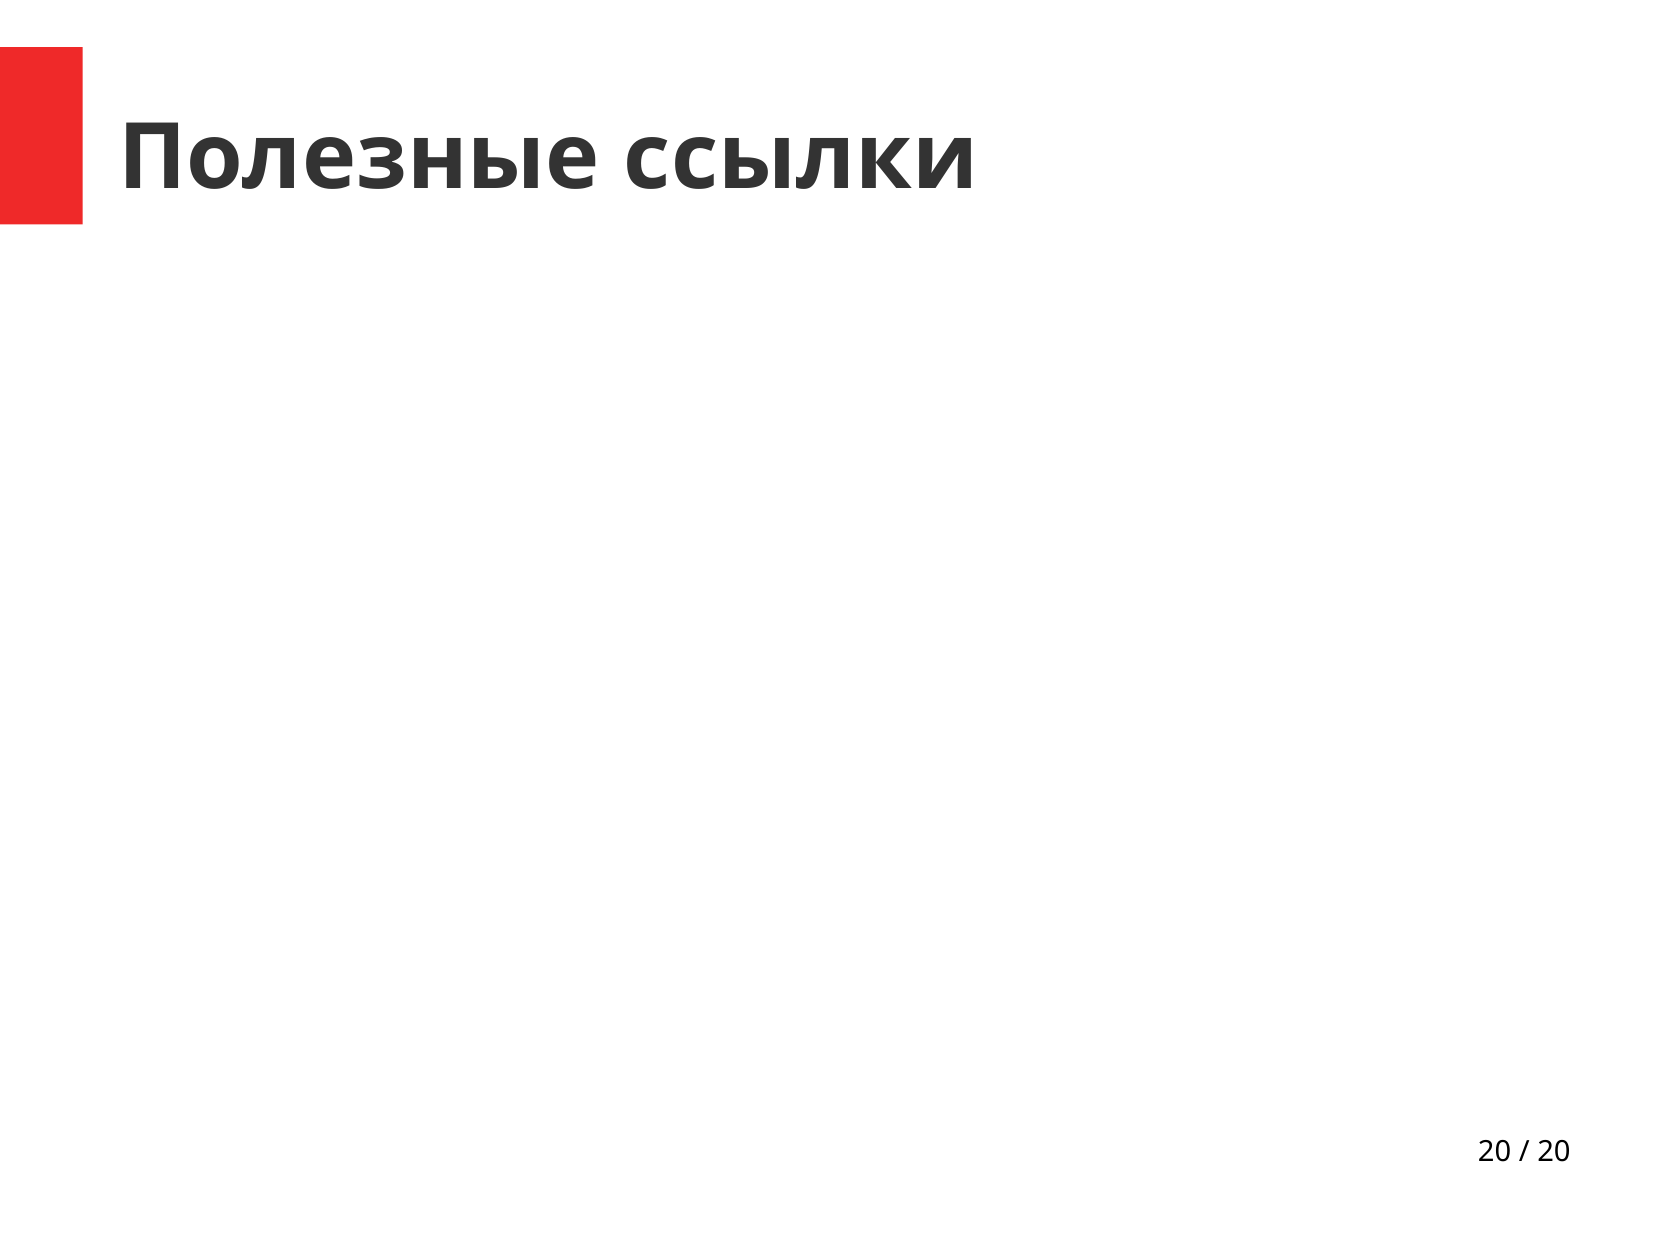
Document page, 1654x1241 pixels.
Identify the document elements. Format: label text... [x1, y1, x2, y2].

title Полезные ссылки [118, 49, 1571, 257]
